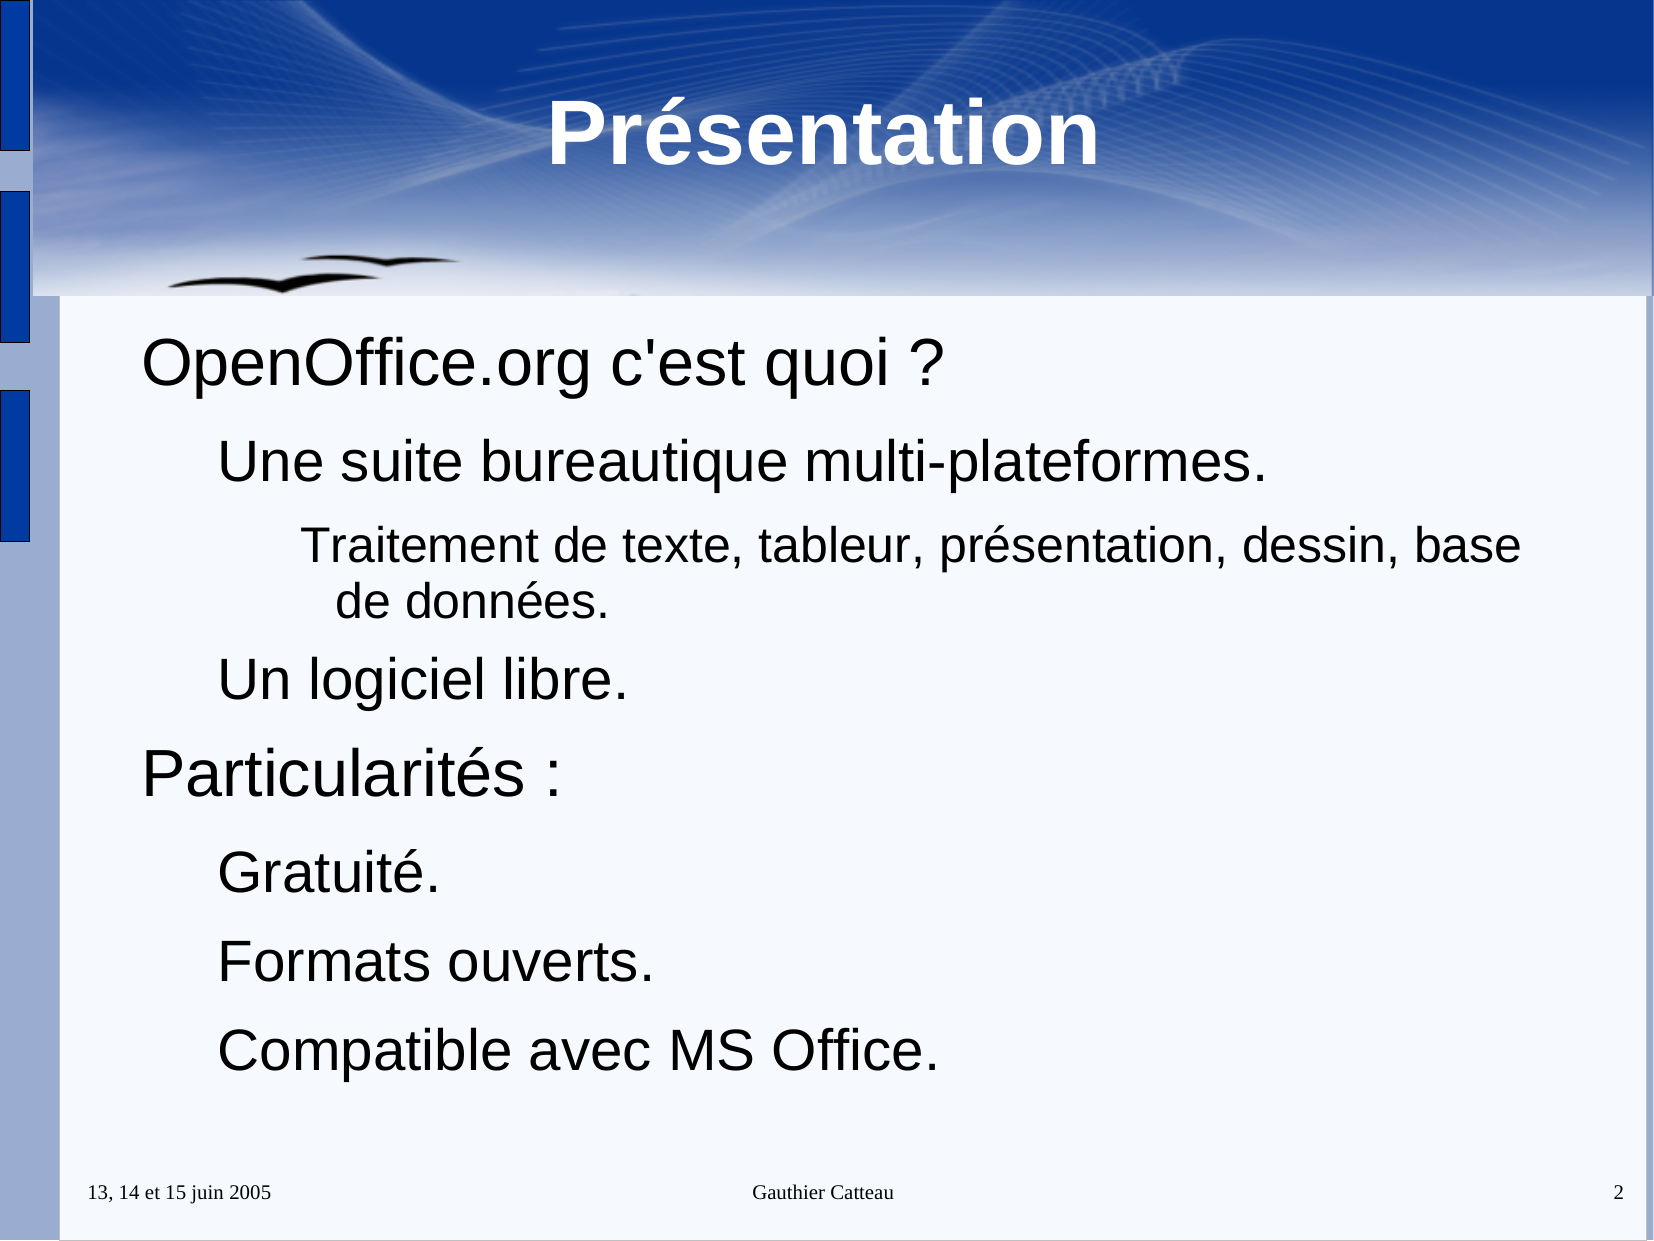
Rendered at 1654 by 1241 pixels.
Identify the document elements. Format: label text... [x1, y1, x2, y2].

title Présentation [118, 29, 1531, 237]
picture [33, 0, 1654, 296]
list OpenOffice.org c'est quoi ? Une suite bureautique multi-plateformes. Traitement de texte, tableur, présentation, dessin, base de données. Un logiciel libre. Particularités : Gratuité. Formats ouverts. Compatible avec MS Office. [123, 324, 1536, 1082]
